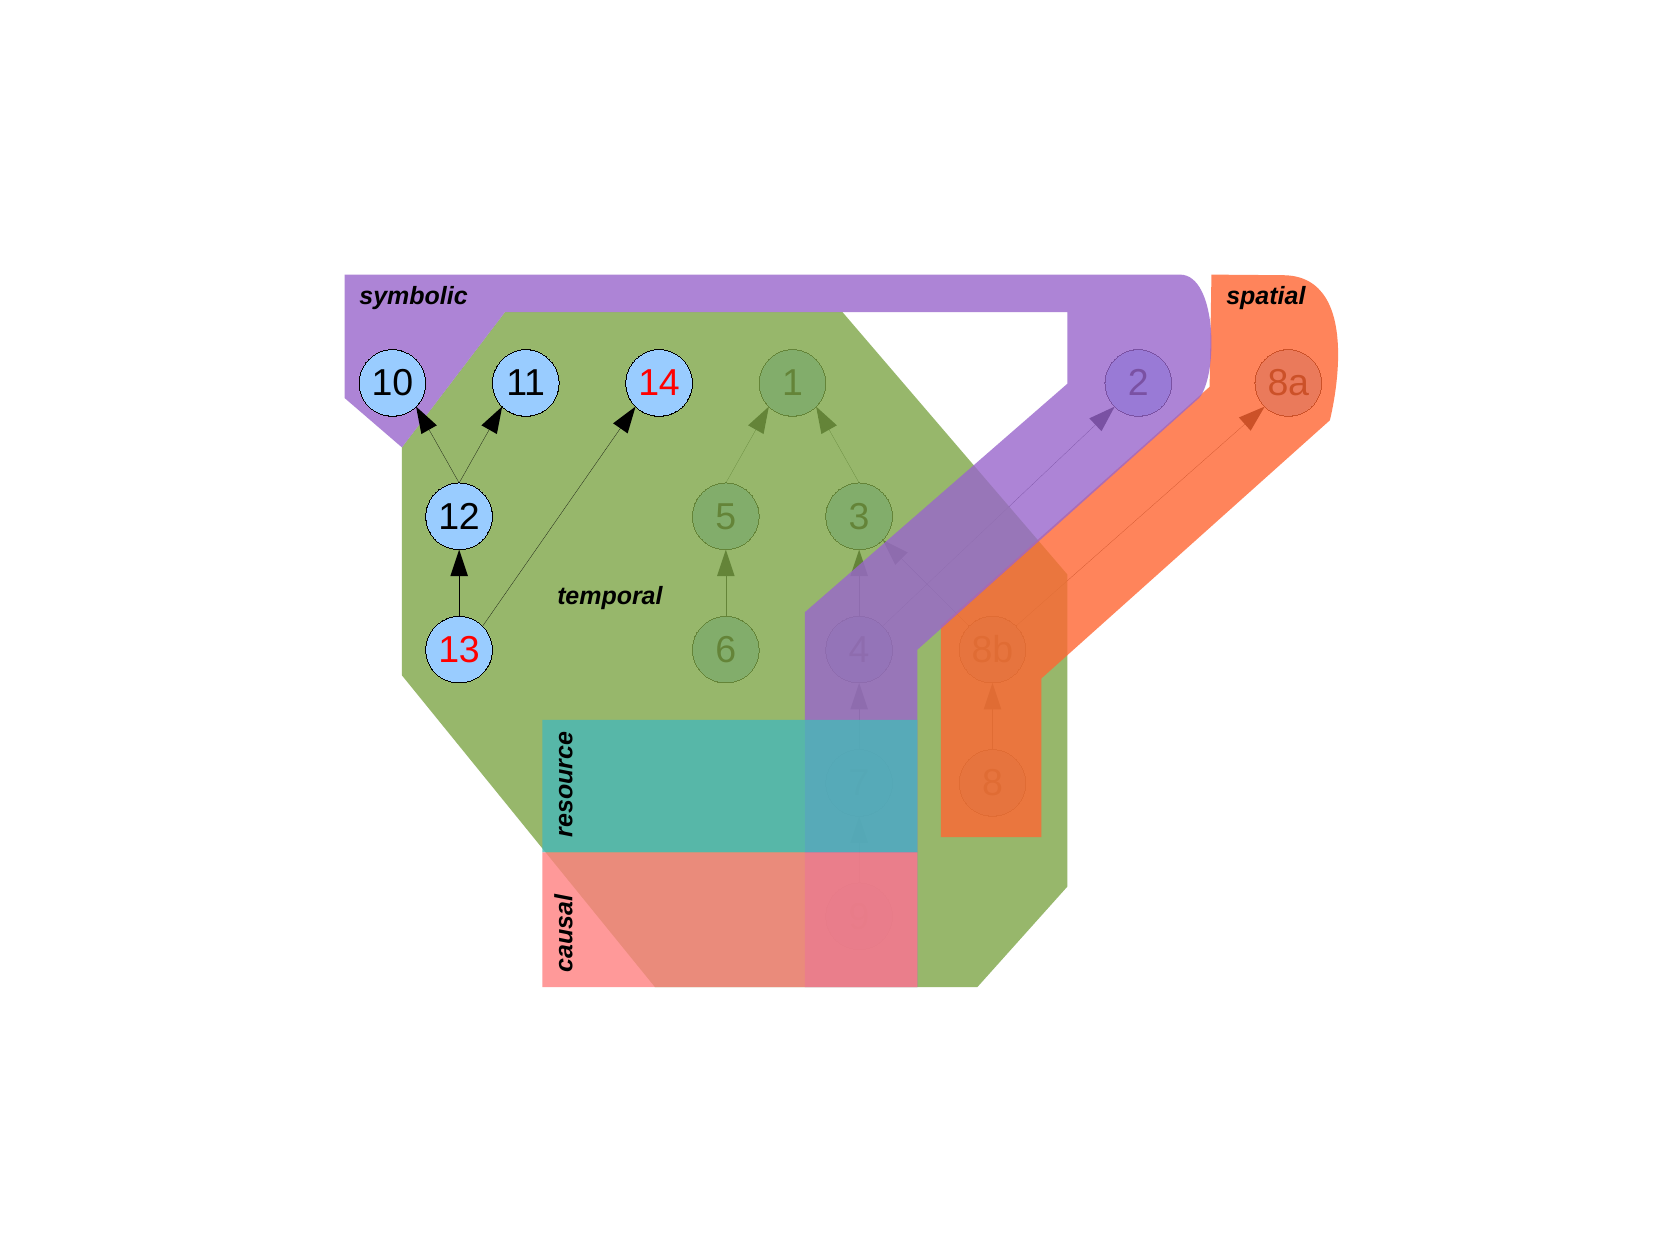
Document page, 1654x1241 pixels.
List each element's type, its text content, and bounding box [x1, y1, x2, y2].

text_box 10 [359, 349, 426, 417]
text_box 11 [492, 349, 560, 417]
text_box resource [542, 702, 586, 843]
text_box [344, 274, 1339, 988]
text_box temporal [542, 574, 678, 618]
text_box 12 [425, 482, 493, 550]
text_box causal [542, 843, 586, 988]
text_box symbolic [344, 274, 483, 318]
text_box spatial [1211, 274, 1321, 318]
text_box 13 [425, 616, 493, 683]
text_box 14 [625, 349, 693, 417]
